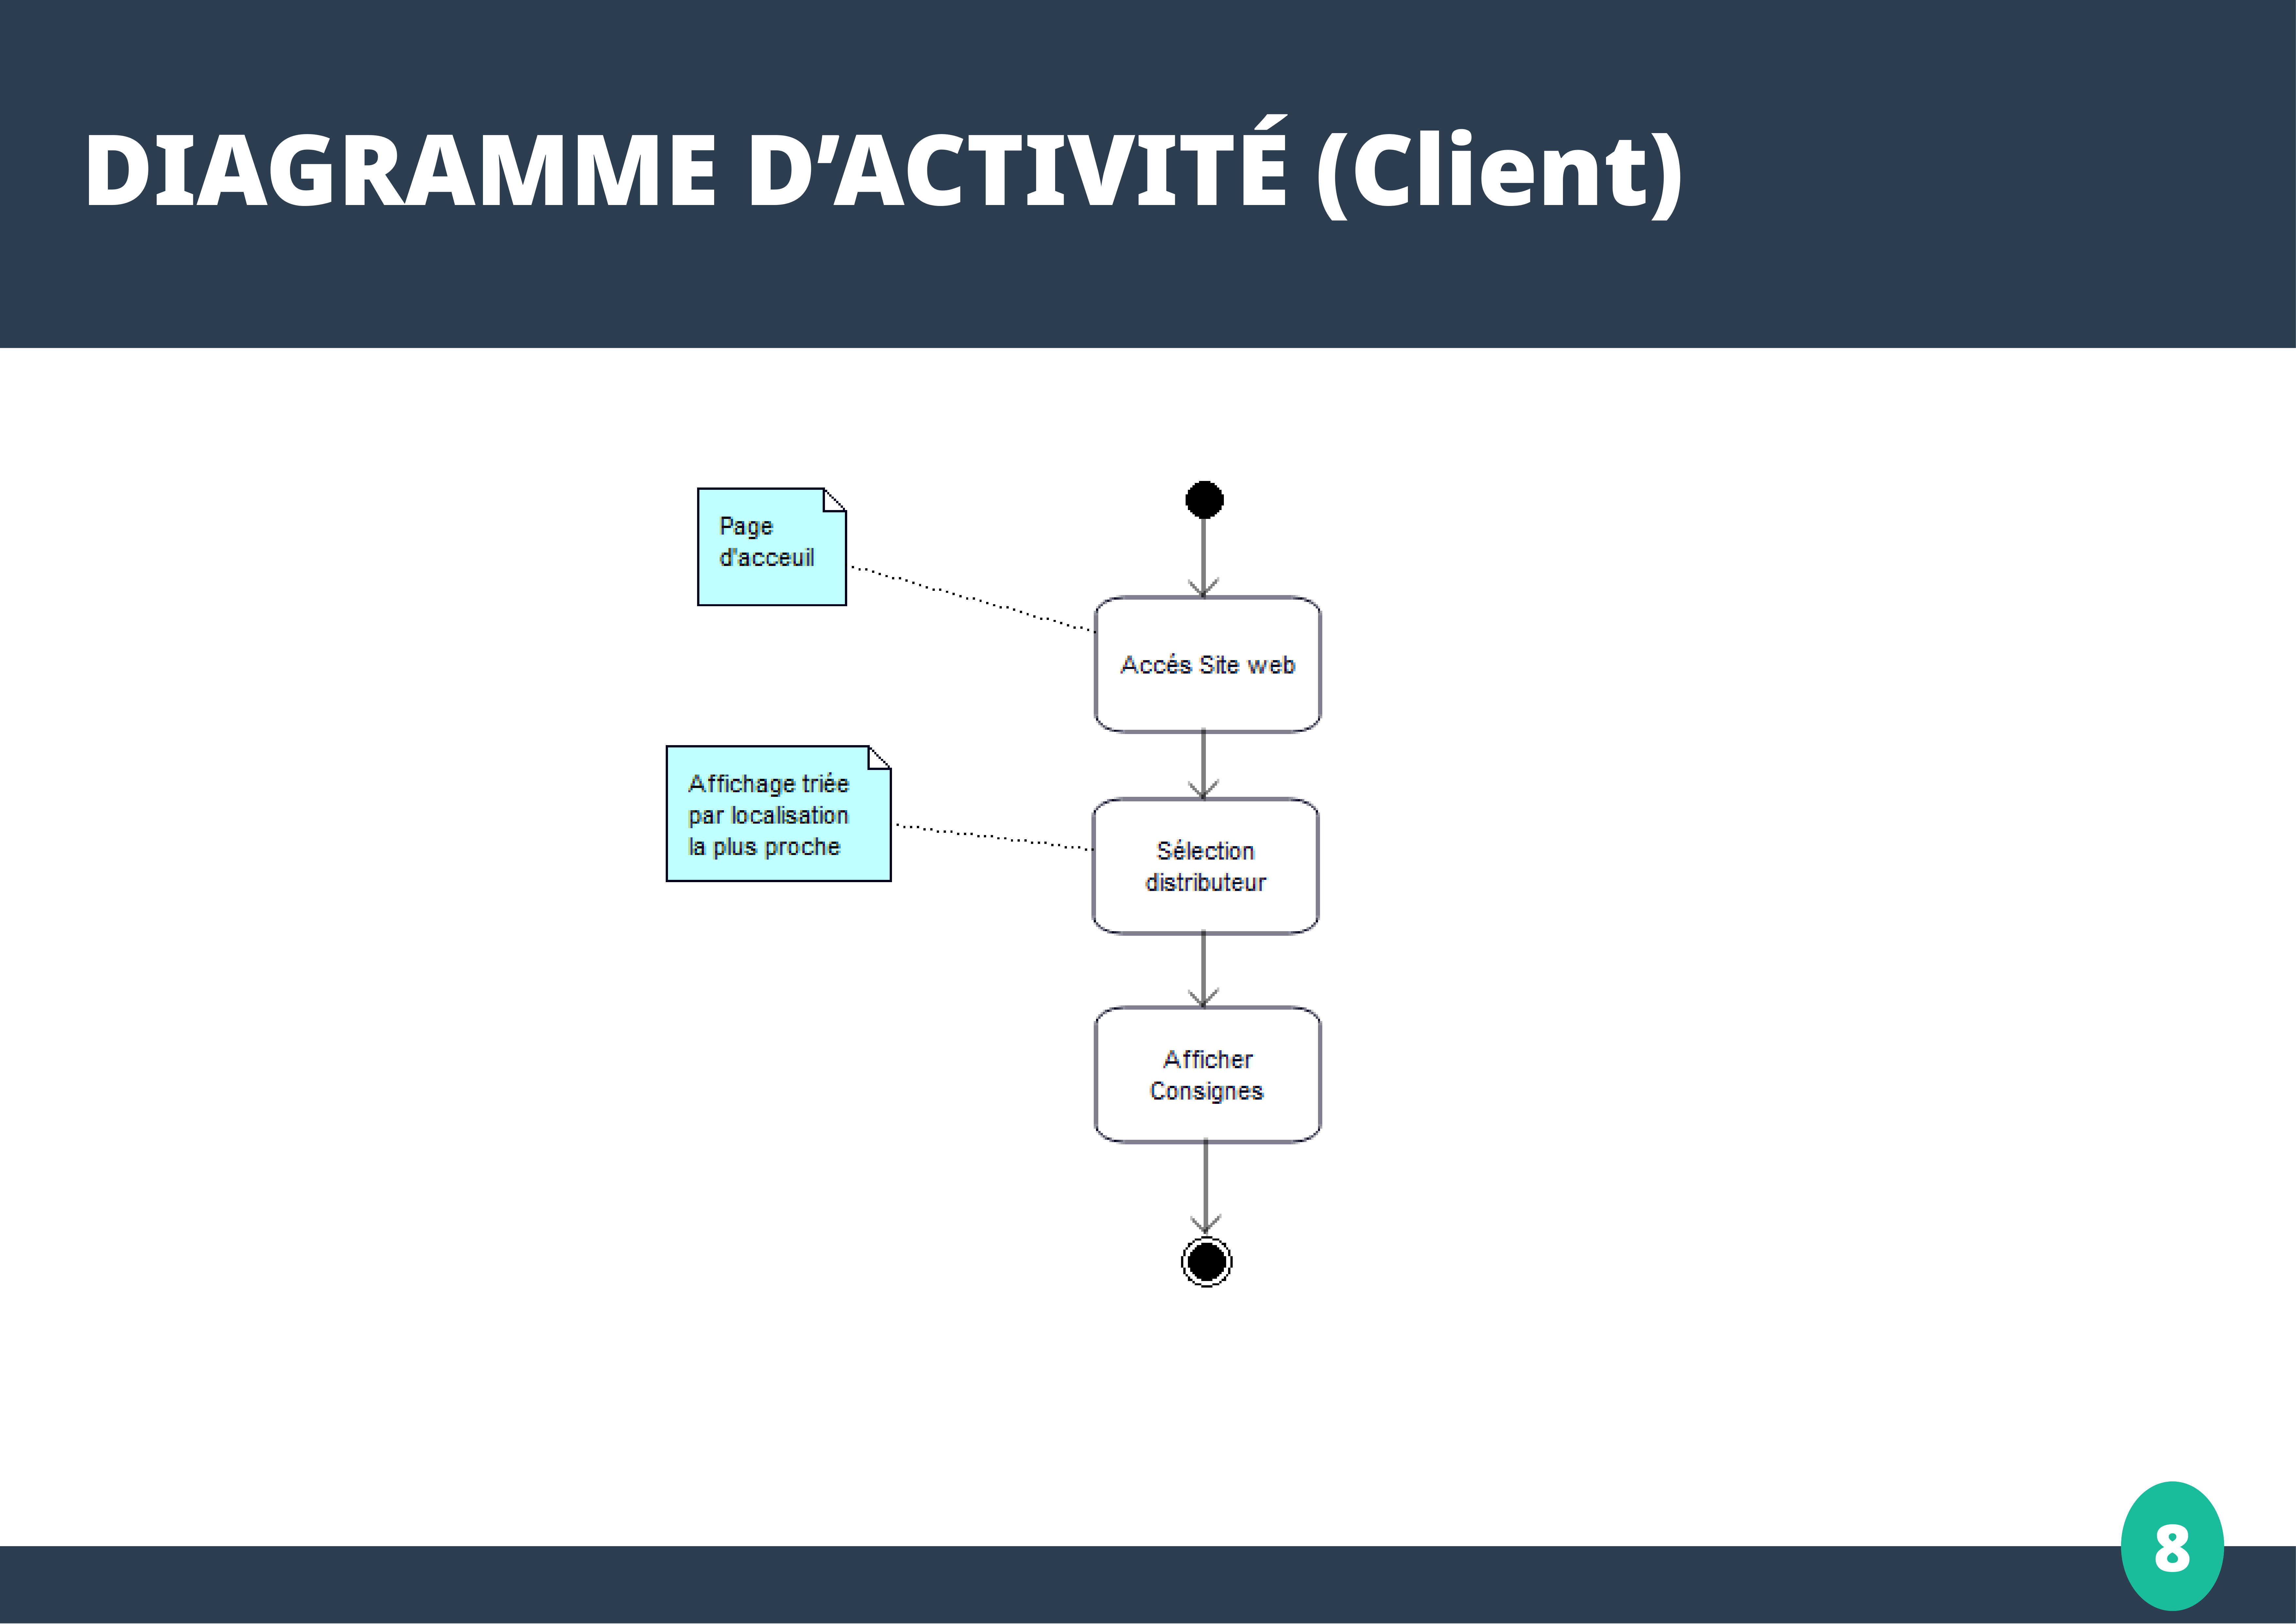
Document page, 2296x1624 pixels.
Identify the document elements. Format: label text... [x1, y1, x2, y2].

title DIAGRAMME D’ACTIVITÉ (Client) [82, 64, 2214, 270]
picture [627, 415, 1487, 1474]
